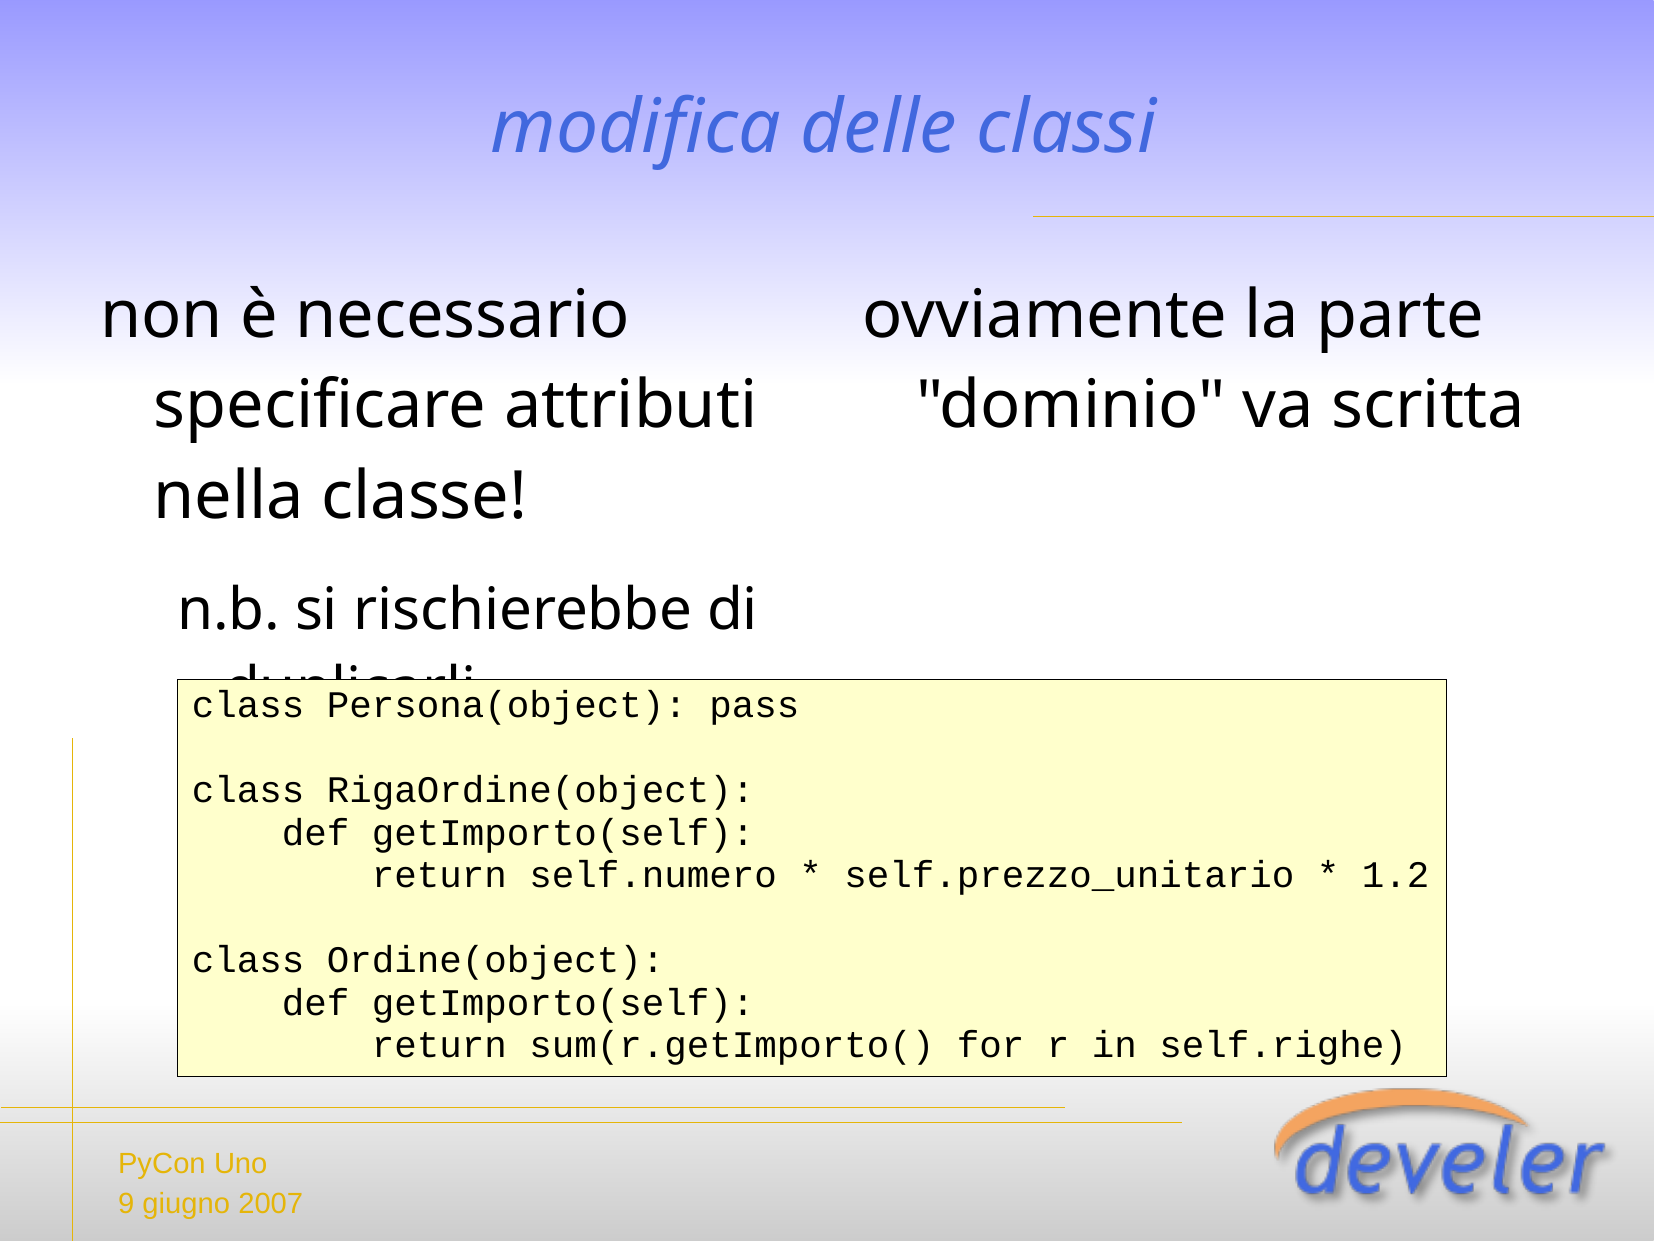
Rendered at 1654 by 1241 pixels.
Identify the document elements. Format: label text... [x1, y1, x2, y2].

list non è necessario specificare attributi nella classe! n.b. si rischierebbe di duplicarli [82, 265, 809, 1093]
text_box class Persona(object): pass class RigaOrdine(object): def getImporto(self): return self.numero * self.prezzo_unitario * 1.2 class Ordine(object): def getImporto(self): return sum(r.getImporto() for r in self.righe) [177, 679, 845, 1077]
list ovviamente la parte "dominio" va scritta [845, 265, 1572, 1078]
title modifica delle classi [82, 29, 1565, 217]
picture [1269, 1083, 1622, 1211]
